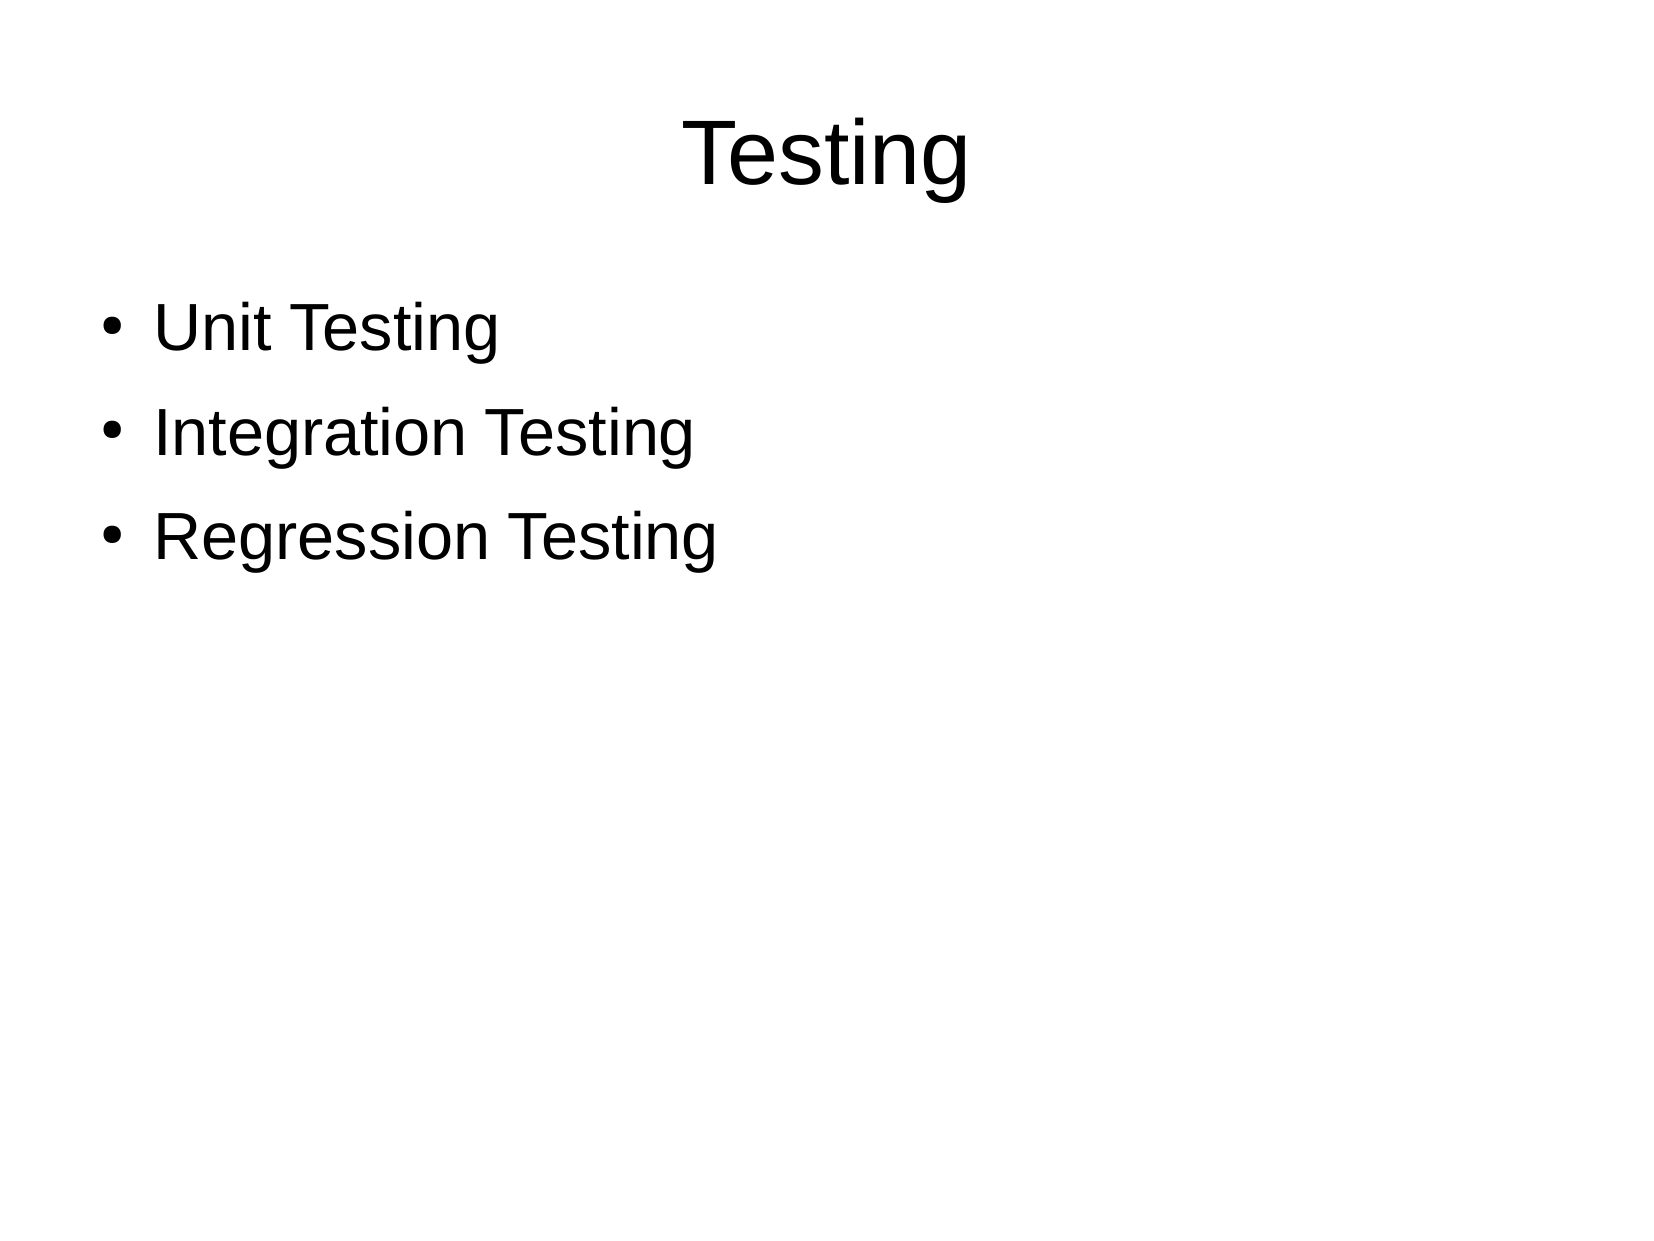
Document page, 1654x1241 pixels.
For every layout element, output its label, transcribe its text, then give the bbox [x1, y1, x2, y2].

title Testing [82, 49, 1571, 257]
list Unit Testing Integration Testing Regression Testing [82, 290, 1571, 1010]
